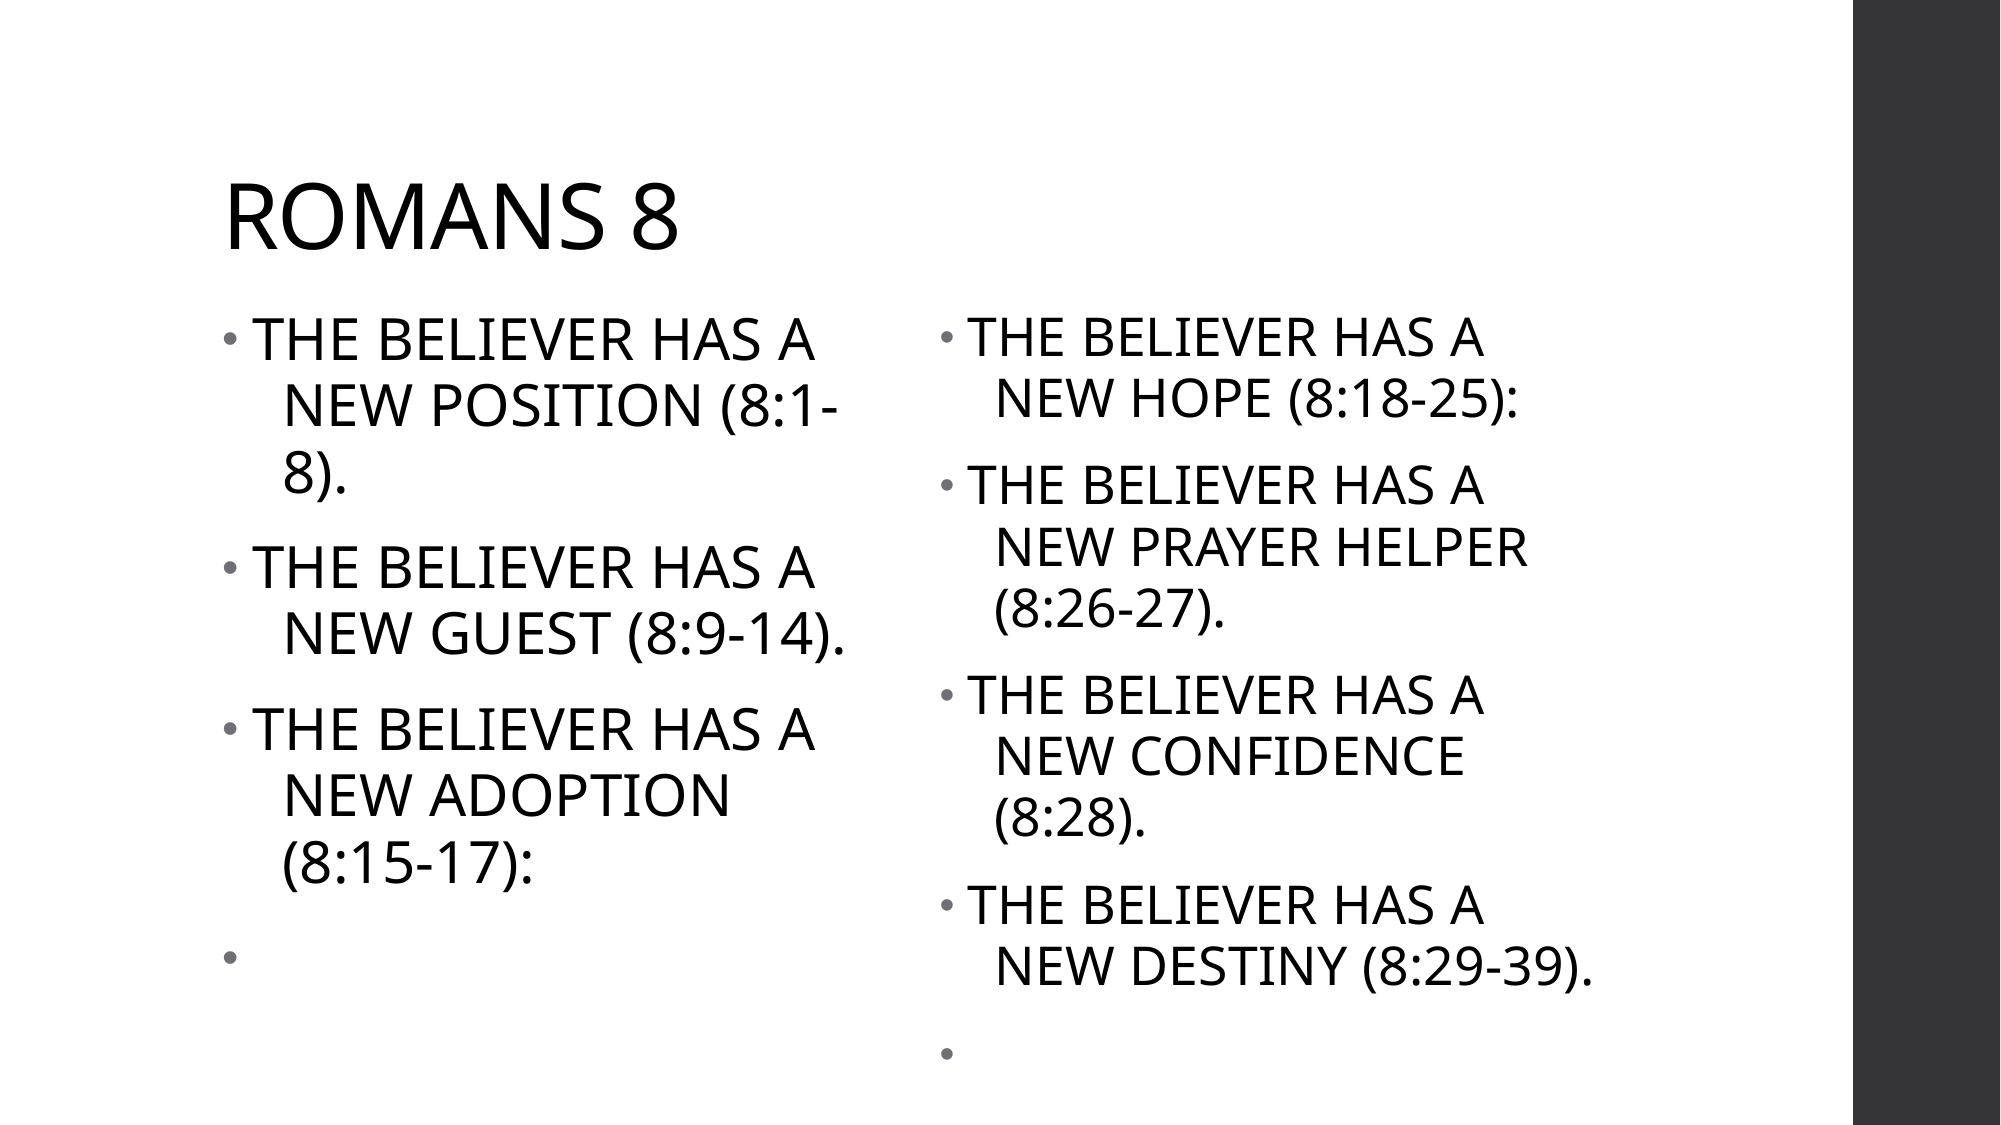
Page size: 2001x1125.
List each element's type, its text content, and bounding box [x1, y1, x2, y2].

title ROMANS 8 [206, 60, 1797, 278]
list THE BELIEVER HAS A NEW HOPE (8:18-25): THE BELIEVER HAS A NEW PRAYER HELPER (8:26-27). THE BELIEVER HAS A NEW CONFIDENCE (8:28). THE BELIEVER HAS A NEW DESTINY (8:29-39). [924, 299, 1617, 1014]
list THE BELIEVER HAS A NEW POSITION (8:1-8). THE BELIEVER HAS A NEW GUEST (8:9-14). THE BELIEVER HAS A NEW ADOPTION (8:15-17): [207, 299, 900, 1014]
